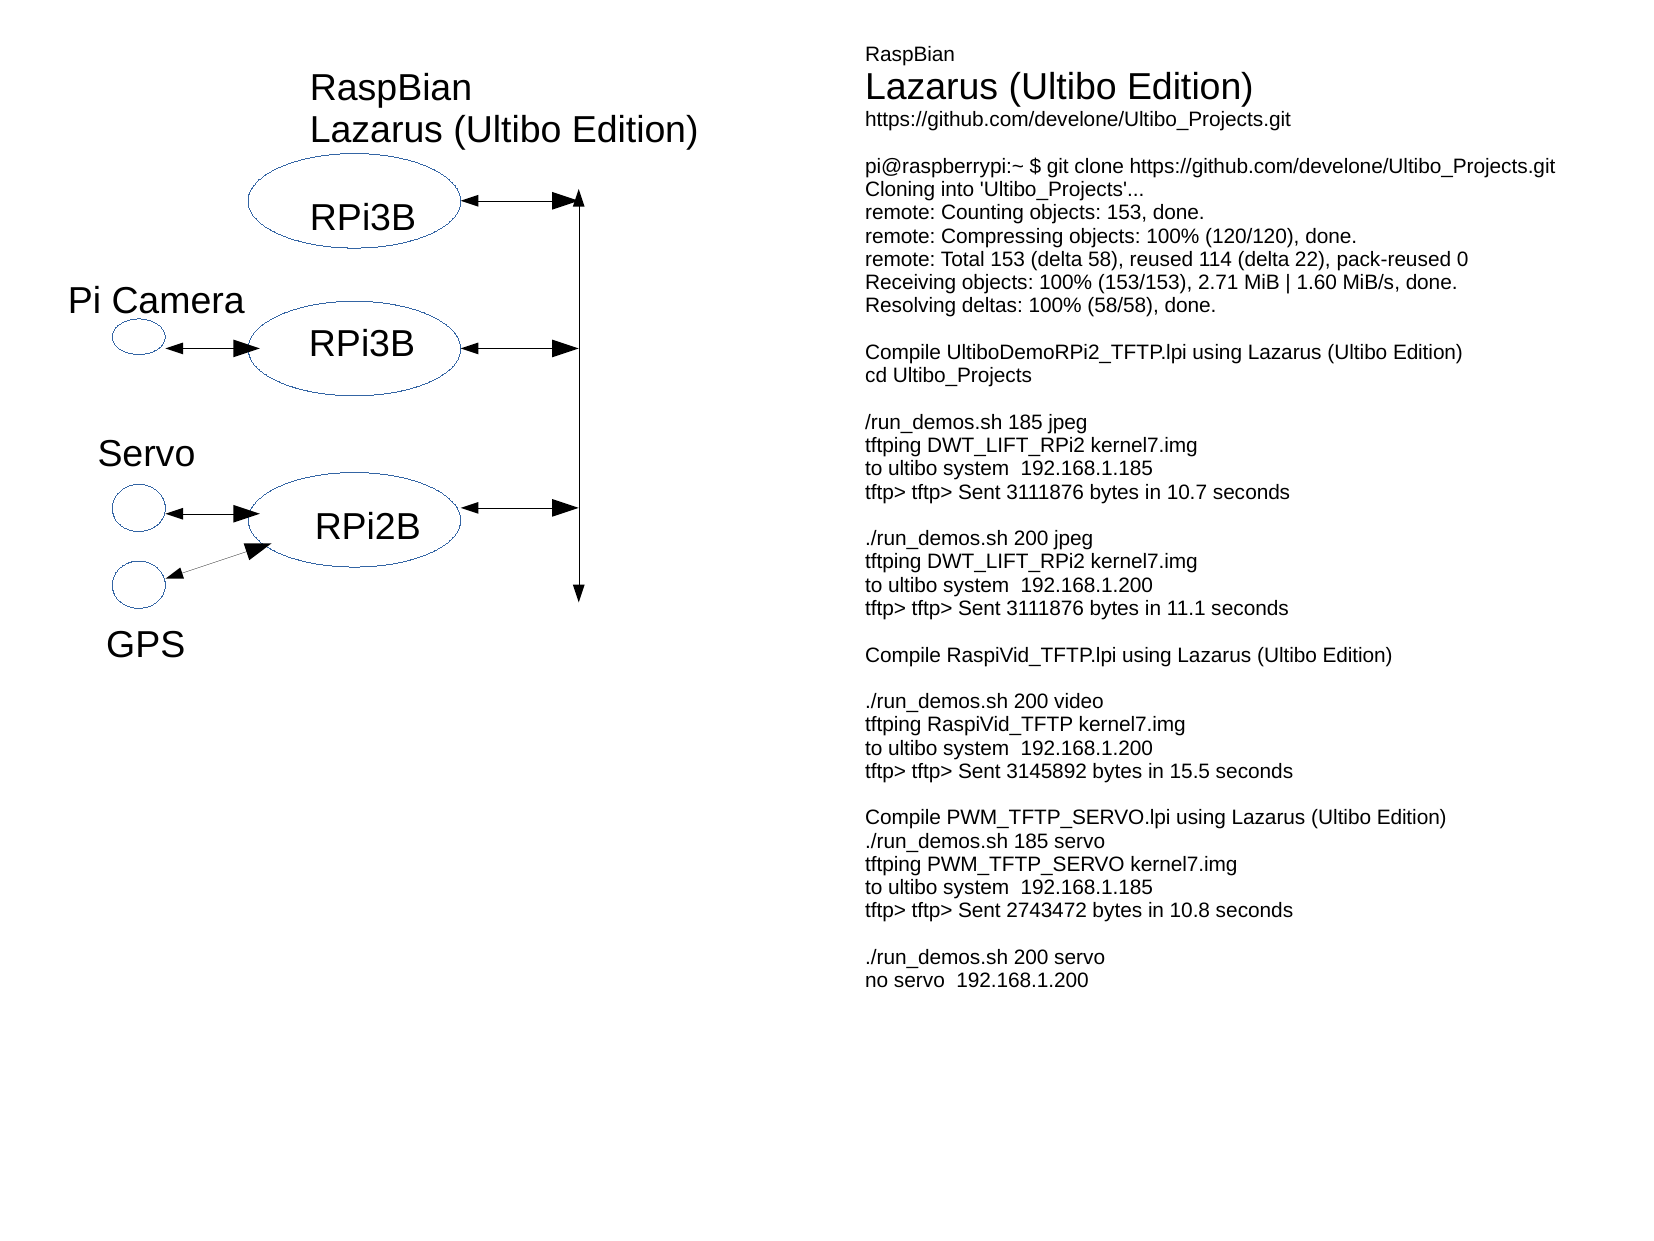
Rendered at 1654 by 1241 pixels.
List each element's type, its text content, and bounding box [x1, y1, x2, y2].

text_box Pi Camera [53, 271, 260, 329]
text_box [112, 561, 166, 609]
text_box [248, 158, 461, 241]
text_box RPi3B [295, 188, 431, 246]
text_box RaspBian Lazarus (Ultibo Edition) [295, 59, 714, 158]
text_box [248, 301, 461, 396]
text_box RaspBian Lazarus (Ultibo Edition) https://github.com/develone/Ultibo_Projects.git pi@raspberrypi:~ $ git clone https://github.com/develone/Ultibo_Projects.git Cloning into 'Ultibo_Projects'... remote: Counting objects: 153, done. remote: Compressing objects: 100% (120/120), done. remote: Total 153 (delta 58), reused 114 (delta 22), pack-reused 0 Receiving objects: 100% (153/153), 2.71 MiB | 1.60 MiB/s, done. Resolving deltas: 100% (58/58), done. Compile UltiboDemoRPi2_TFTP.lpi using Lazarus (Ultibo Edition) cd Ultibo_Projects /run_demos.sh 185 jpeg tftping DWT_LIFT_RPi2 kernel7.img to ultibo system 192.168.1.185 tftp> tftp> Sent 3111876 bytes in 10.7 seconds ./run_demos.sh 200 jpeg tftping DWT_LIFT_RPi2 kernel7.img to ultibo system 192.168.1.200 tftp> tftp> Sent 3111876 bytes in 11.1 seconds Compile RaspiVid_TFTP.lpi using Lazarus (Ultibo Edition) ./run_demos.sh 200 video tftping RaspiVid_TFTP kernel7.img to ultibo system 192.168.1.200 tftp> tftp> Sent 3145892 bytes in 15.5 seconds Compile PWM_TFTP_SERVO.lpi using Lazarus (Ultibo Edition) ./run_demos.sh 185 servo tftping PWM_TFTP_SERVO kernel7.img to ultibo system 192.168.1.185 tftp> tftp> Sent 2743472 bytes in 10.8 seconds ./run_demos.sh 200 servo no servo 192.168.1.200 [850, 35, 1571, 1047]
text_box RPi2B [300, 497, 436, 555]
text_box GPS [91, 615, 219, 673]
text_box [112, 484, 166, 532]
text_box [248, 472, 461, 568]
text_box RPi3B [294, 314, 430, 372]
text_box [112, 329, 166, 355]
text_box Servo [82, 425, 211, 483]
